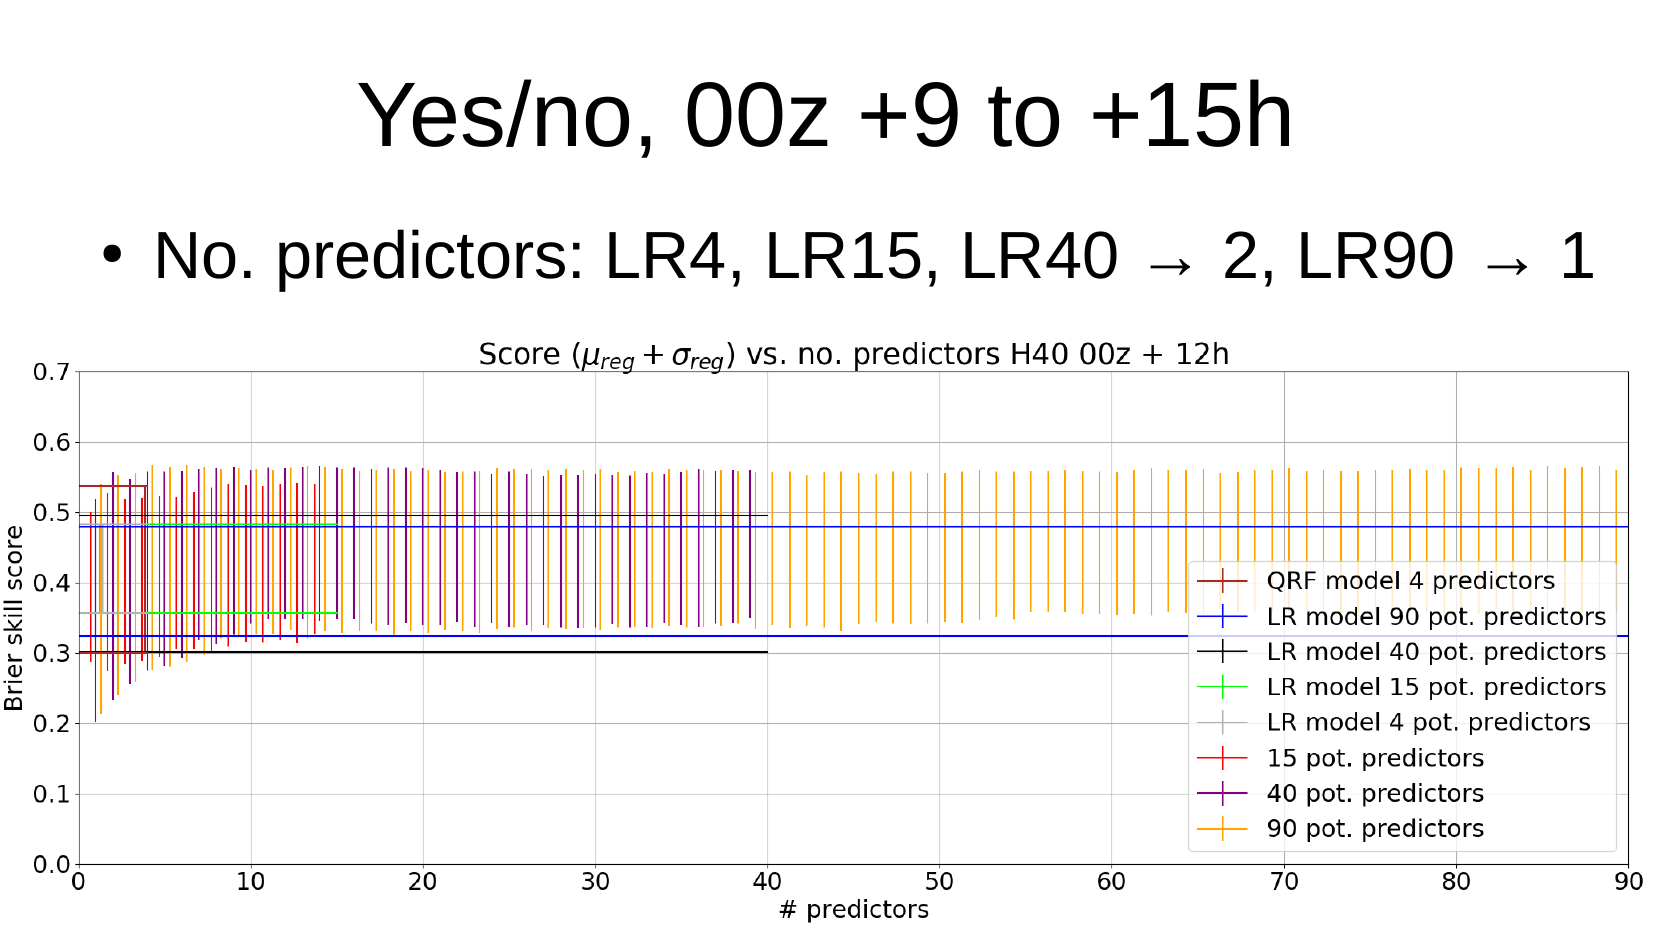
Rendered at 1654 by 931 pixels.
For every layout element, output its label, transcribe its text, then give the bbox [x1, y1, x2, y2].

picture [0, 332, 1651, 931]
title Yes/no, 00z +9 to +15h [82, 37, 1571, 193]
list No. predictors: LR4, LR15, LR40 → 2, LR90 → 1 [82, 217, 1651, 332]
